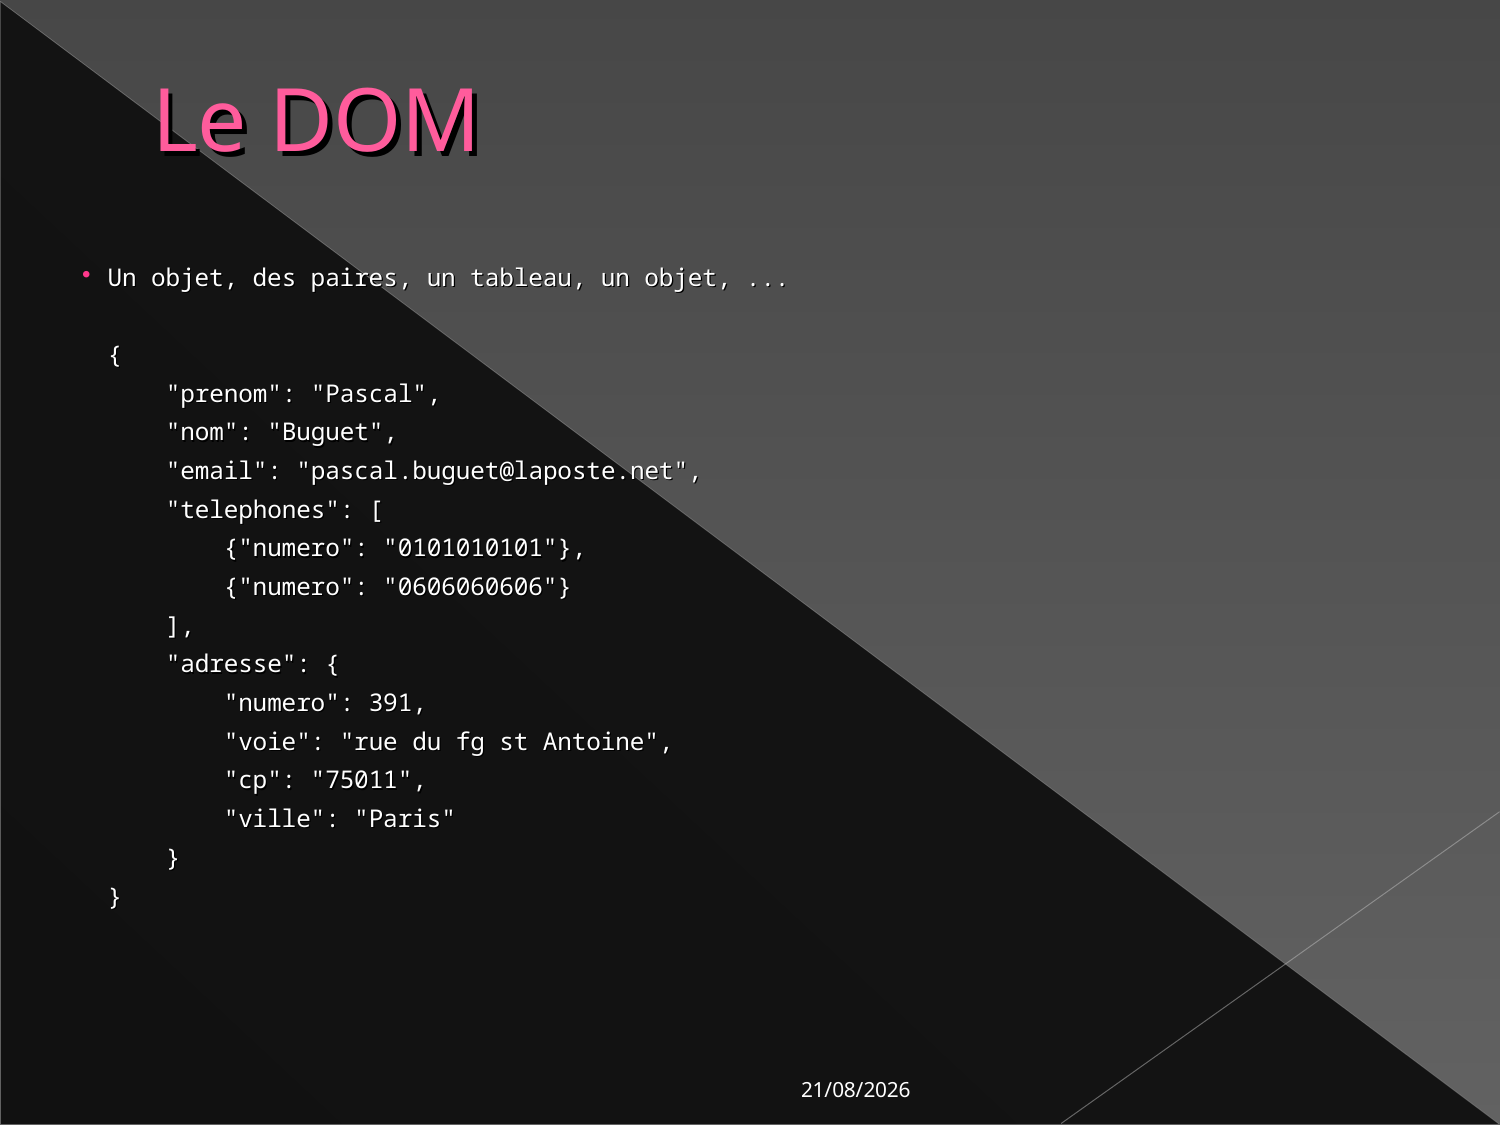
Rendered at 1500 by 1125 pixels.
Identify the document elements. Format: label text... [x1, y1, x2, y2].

list Un objet, des paires, un tableau, un objet, ... { "prenom": "Pascal", "nom": "Buguet", "email": "pascal.buguet@laposte.net", "telephones": [ {"numero": "0101010101"}, {"numero": "0606060606"} ], "adresse": { "numero": 391, "voie": "rue du fg st Antoine", "cp": "75011", "ville": "Paris" } } [75, 208, 1418, 929]
title Le DOM [72, 46, 1423, 189]
